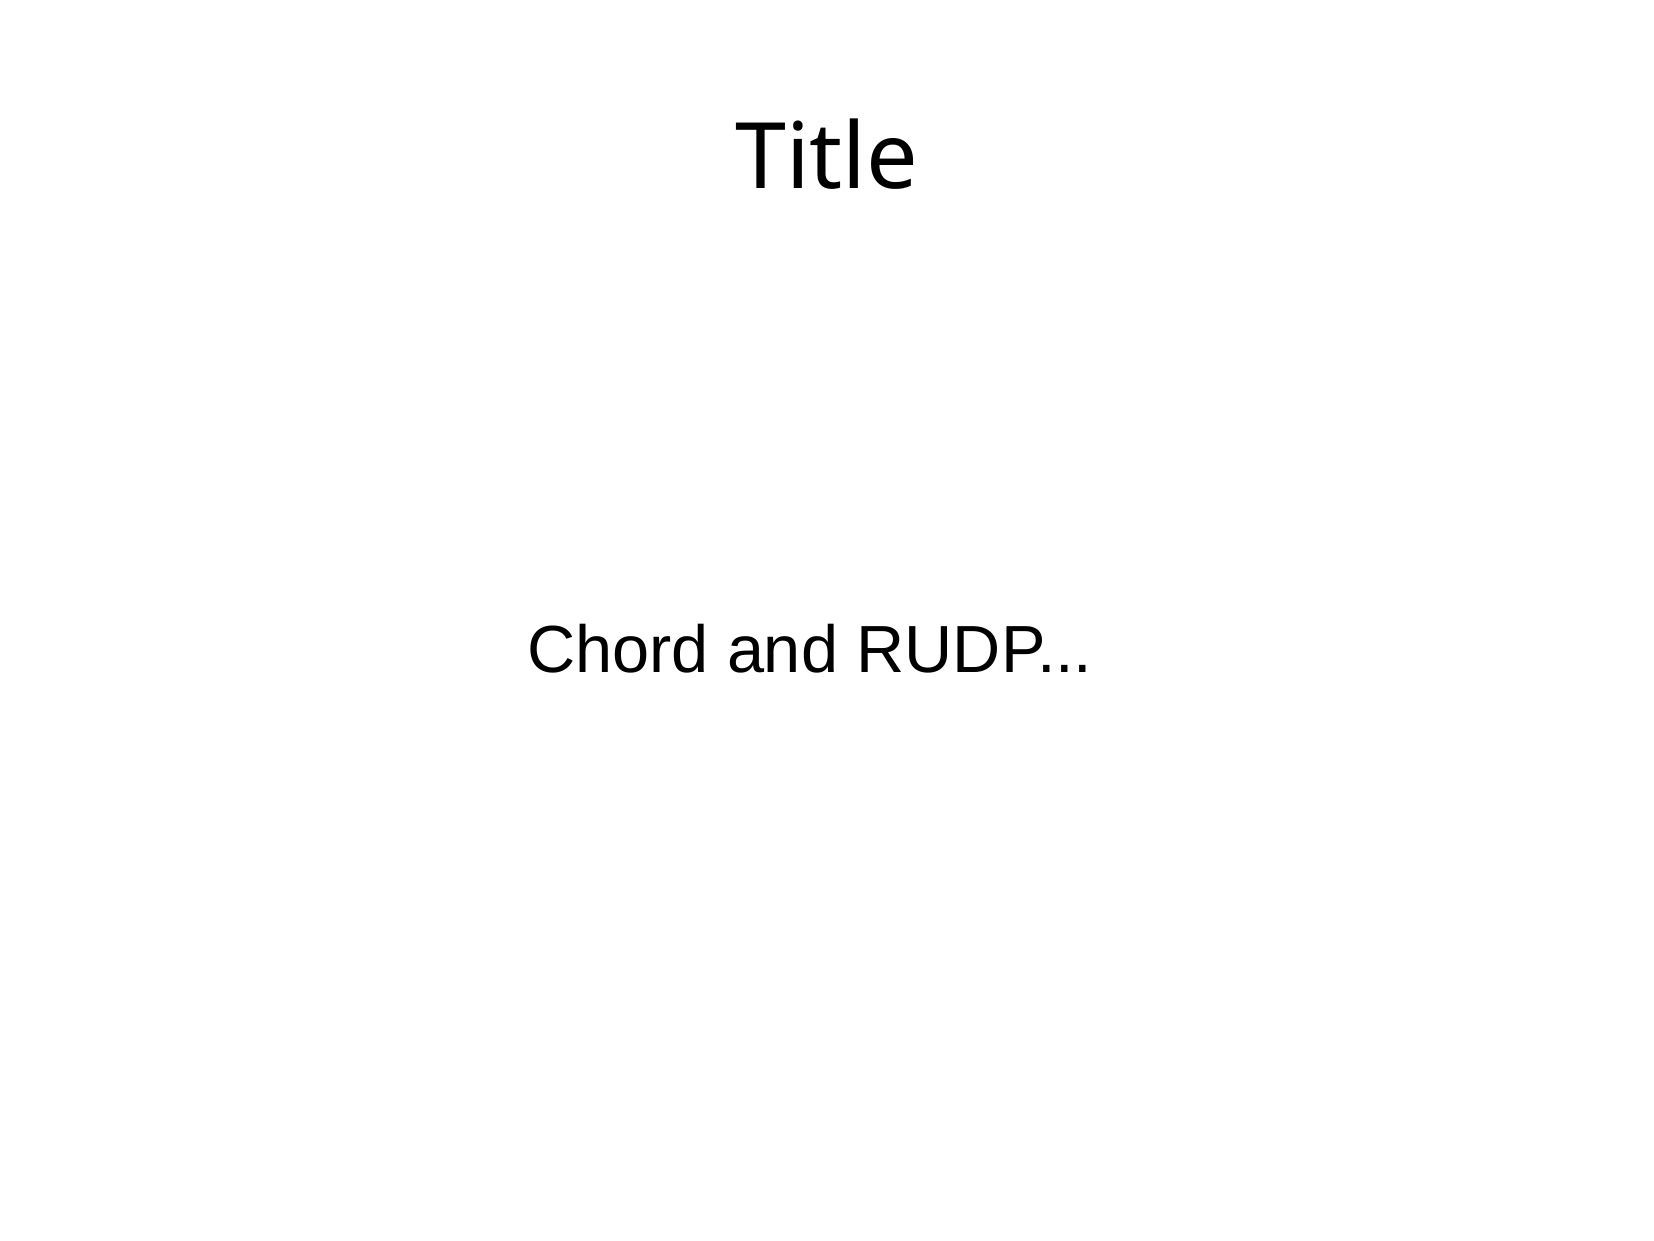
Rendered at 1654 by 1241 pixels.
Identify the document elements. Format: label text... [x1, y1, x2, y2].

subtitle Chord and RUDP... [82, 290, 1538, 1010]
title Title [82, 49, 1571, 257]
